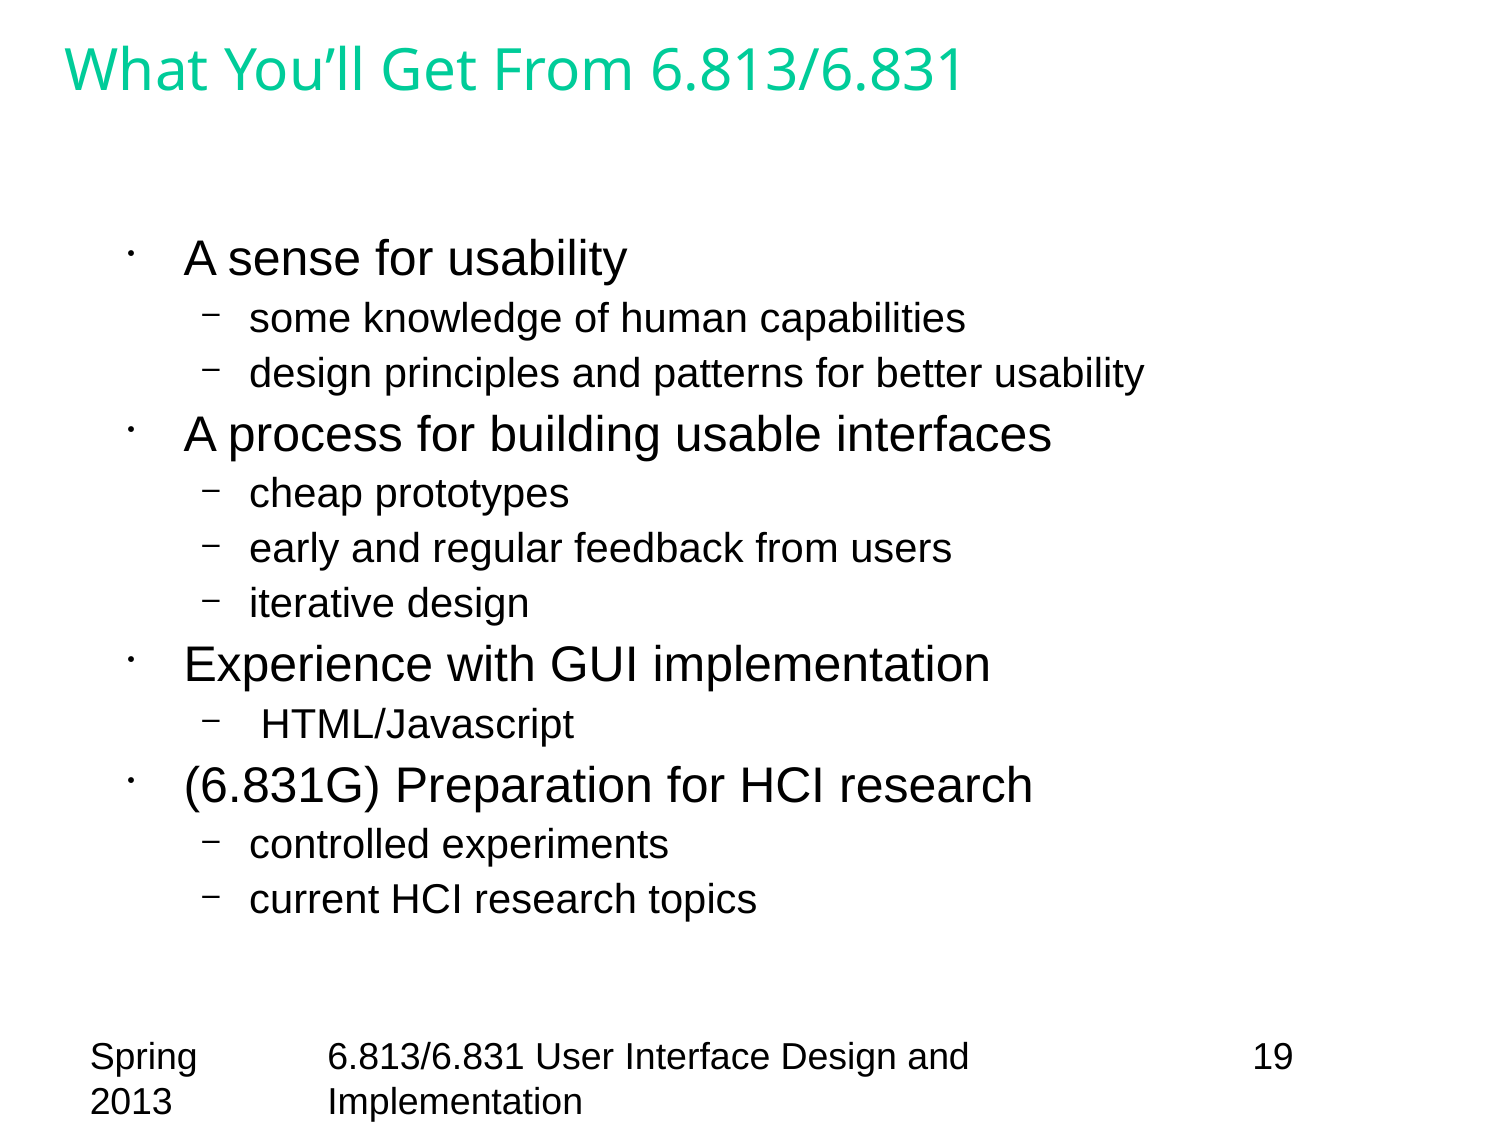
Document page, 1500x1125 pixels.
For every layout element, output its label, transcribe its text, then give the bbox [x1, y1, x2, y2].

slide_number <number> [1237, 1024, 1425, 1103]
slide_number Spring 2013 [75, 1024, 300, 1103]
list A sense for usability some knowledge of human capabilities design principles and patterns for better usability A process for building usable interfaces cheap prototypes early and regular feedback from users iterative design Experience with GUI implementation HTML/Javascript (6.831G) Preparation for HCI research controlled experiments current HCI research topics [112, 224, 1388, 1000]
title What You’ll Get From 6.813/6.831 [50, 24, 1438, 150]
footer 6.813/6.831 User Interface Design and Implementation [312, 1024, 1225, 1103]
